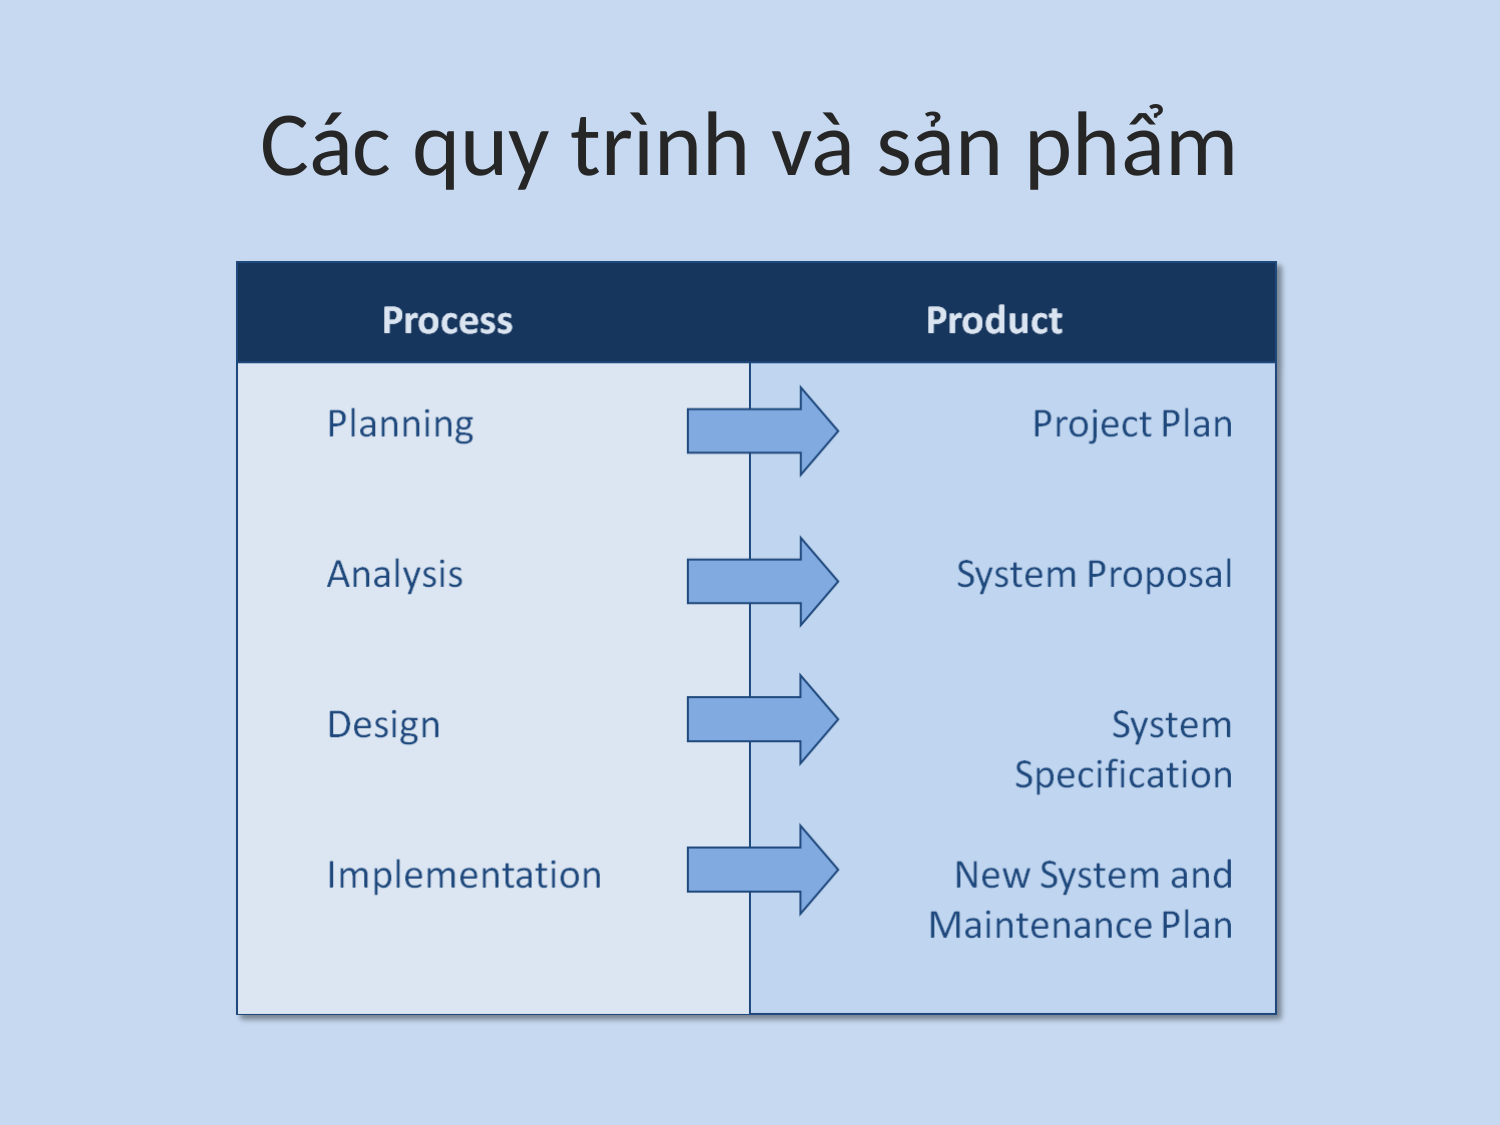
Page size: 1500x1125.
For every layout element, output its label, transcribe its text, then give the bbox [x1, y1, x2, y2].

title Các quy trình và sản phẩm [75, 45, 1426, 233]
picture [230, 255, 1291, 1029]
